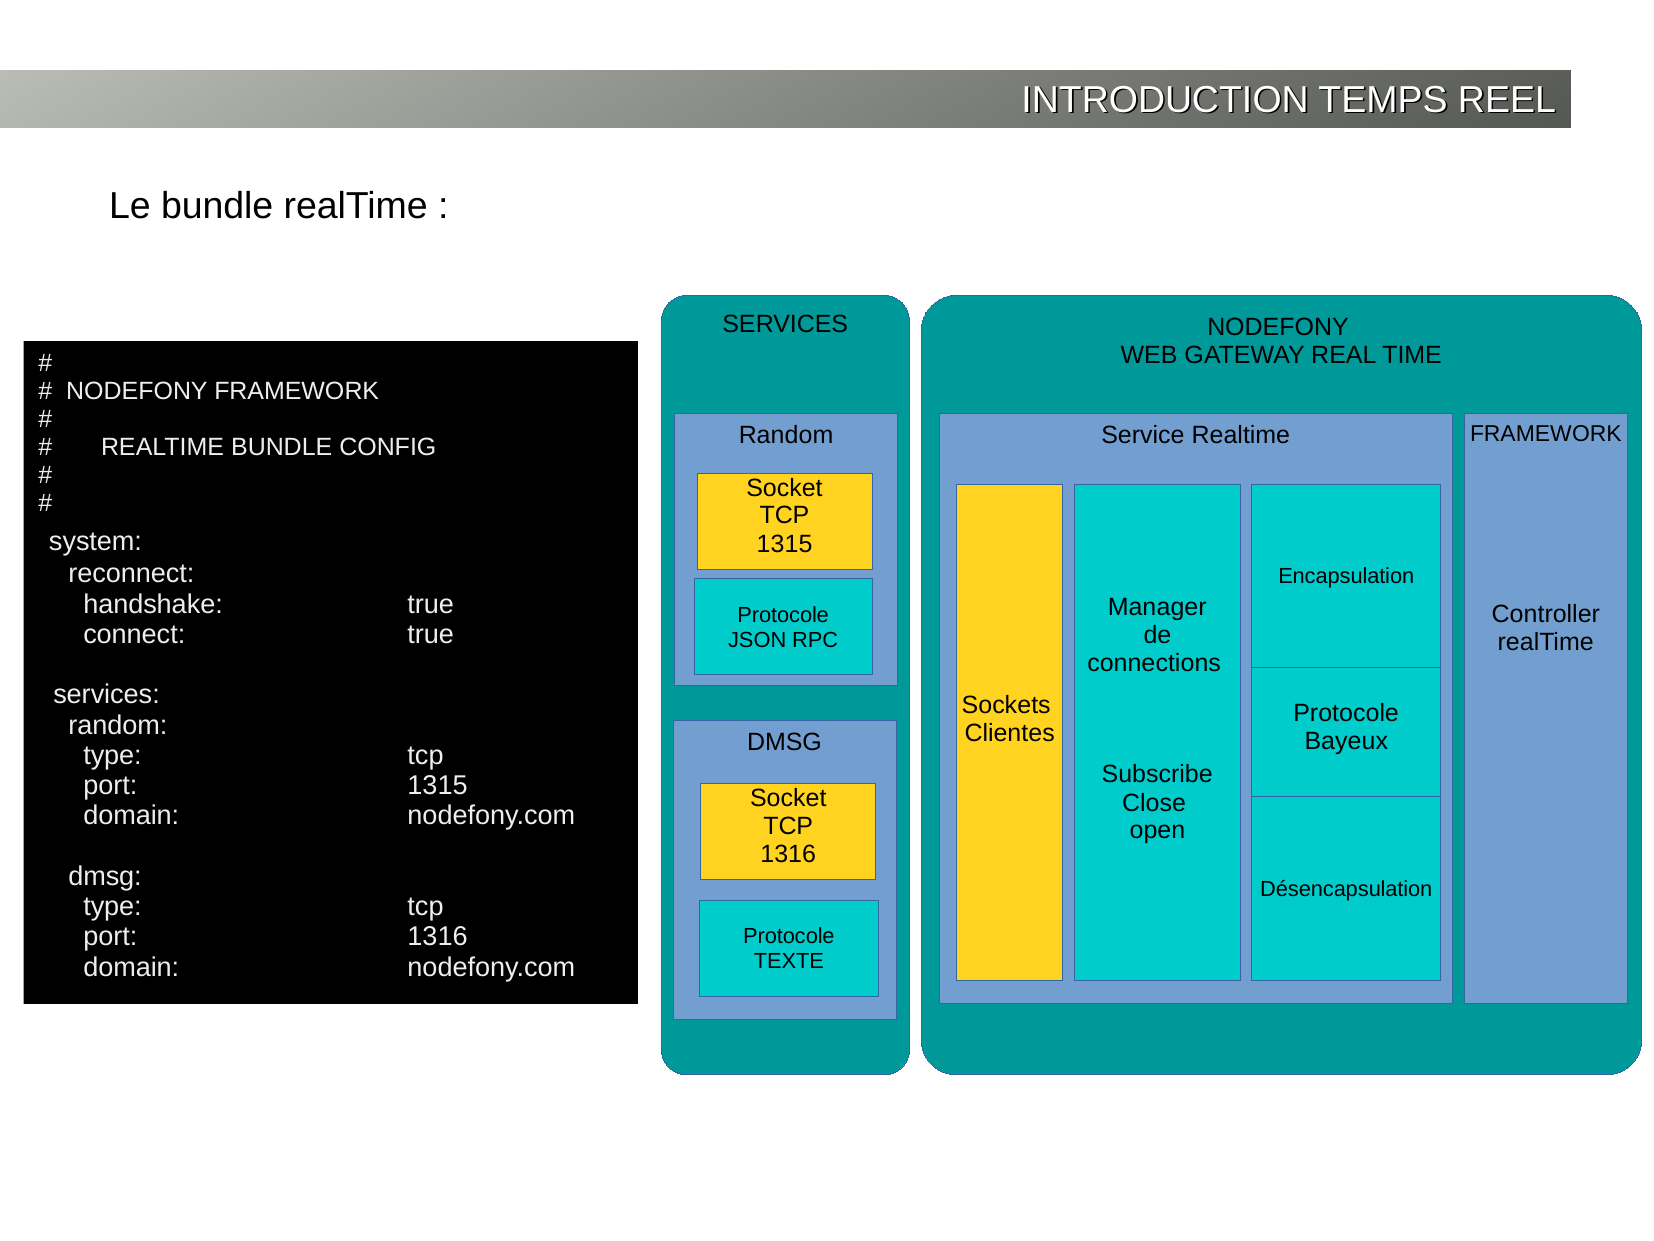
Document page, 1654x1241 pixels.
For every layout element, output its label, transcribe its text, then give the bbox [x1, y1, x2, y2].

text_box FRAMEWORK Controller realTime [1464, 413, 1628, 1004]
text_box Manager de connections Subscribe Close open [1074, 484, 1241, 981]
text_box Désencapsulation [1251, 796, 1441, 981]
text_box DMSG [673, 720, 897, 1020]
text_box Protocole Bayeux [1251, 668, 1441, 796]
text_box Service Realtime [939, 413, 1453, 1004]
text_box NODEFONY WEB GATEWAY REAL TIME [921, 295, 1642, 1075]
text_box Le bundle realTime : [94, 177, 993, 234]
text_box INTRODUCTION TEMPS REEL [0, 70, 1571, 128]
text_box Random [674, 413, 898, 686]
text_box Protocole JSON RPC [694, 578, 873, 675]
text_box Encapsulation [1251, 484, 1441, 668]
text_box # # NODEFONY FRAMEWORK # # REALTIME BUNDLE CONFIG # # system: reconnect: handshake: true connect: true services: random: type: tcp port: 1315 domain: nodefony.com dmsg: type: tcp port: 1316 domain: nodefony.com [23, 341, 638, 1004]
text_box SERVICES [661, 295, 910, 1075]
text_box Socket TCP 1315 [697, 473, 873, 570]
text_box Socket TCP 1316 [700, 783, 876, 880]
text_box Protocole TEXTE [699, 900, 879, 997]
text_box Sockets Clientes [956, 484, 1063, 981]
